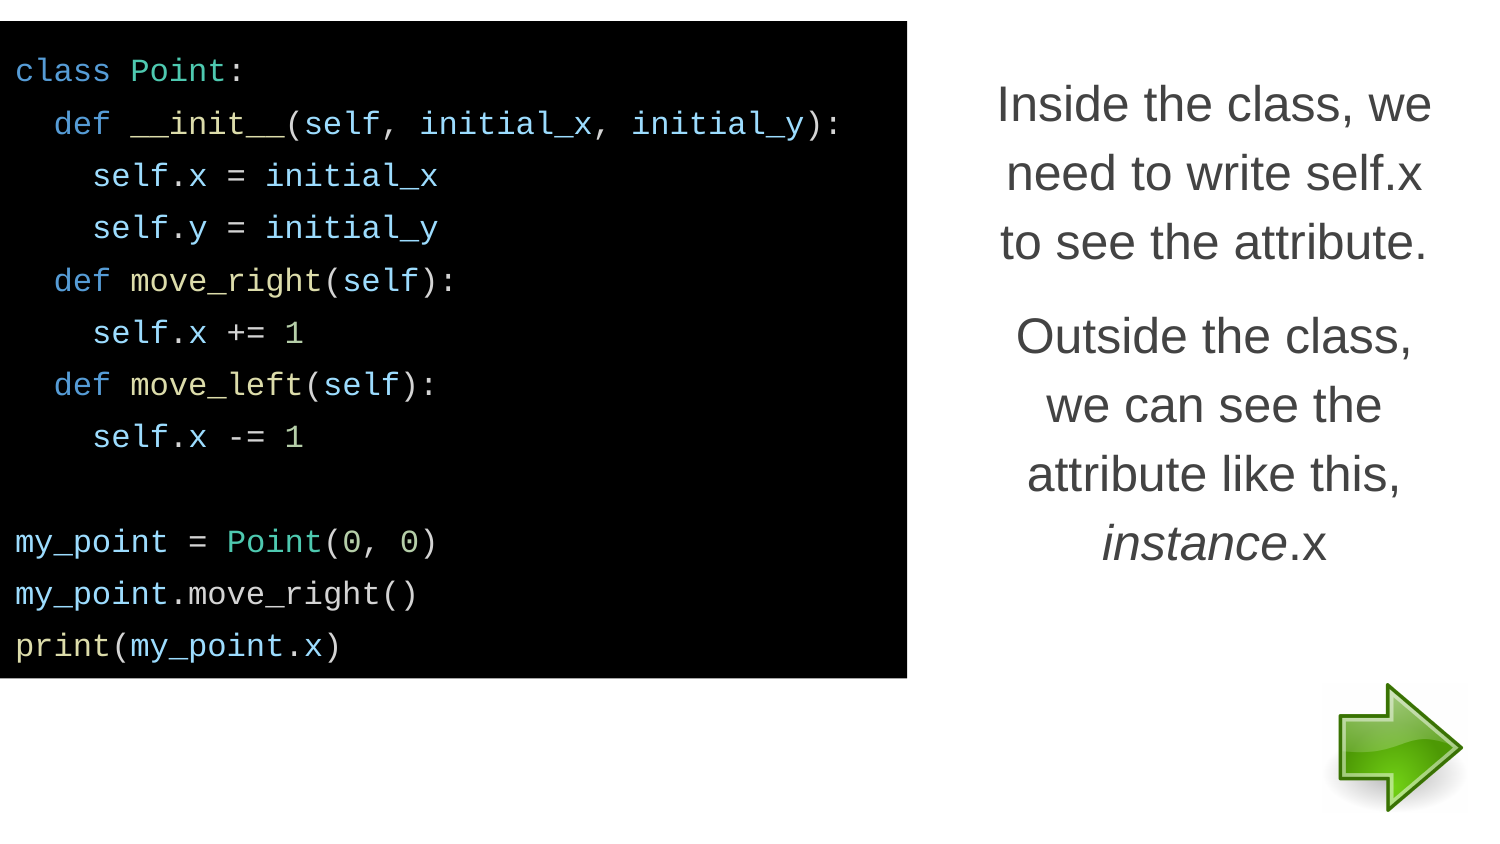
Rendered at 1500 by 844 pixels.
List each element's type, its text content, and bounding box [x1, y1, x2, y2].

picture [1322, 683, 1468, 813]
text_box class Point: def __init__(self, initial_x, initial_y): self.x = initial_x self.y = initial_y def move_right(self): self.x += 1 def move_left(self): self.x -= 1 my_point = Point(0, 0) my_point.move_right() print(my_point.x) [0, 21, 908, 679]
list Inside the class, we need to write self.x to see the attribute. Outside the class, we can see the attribute like this, instance.x [971, 47, 1458, 586]
